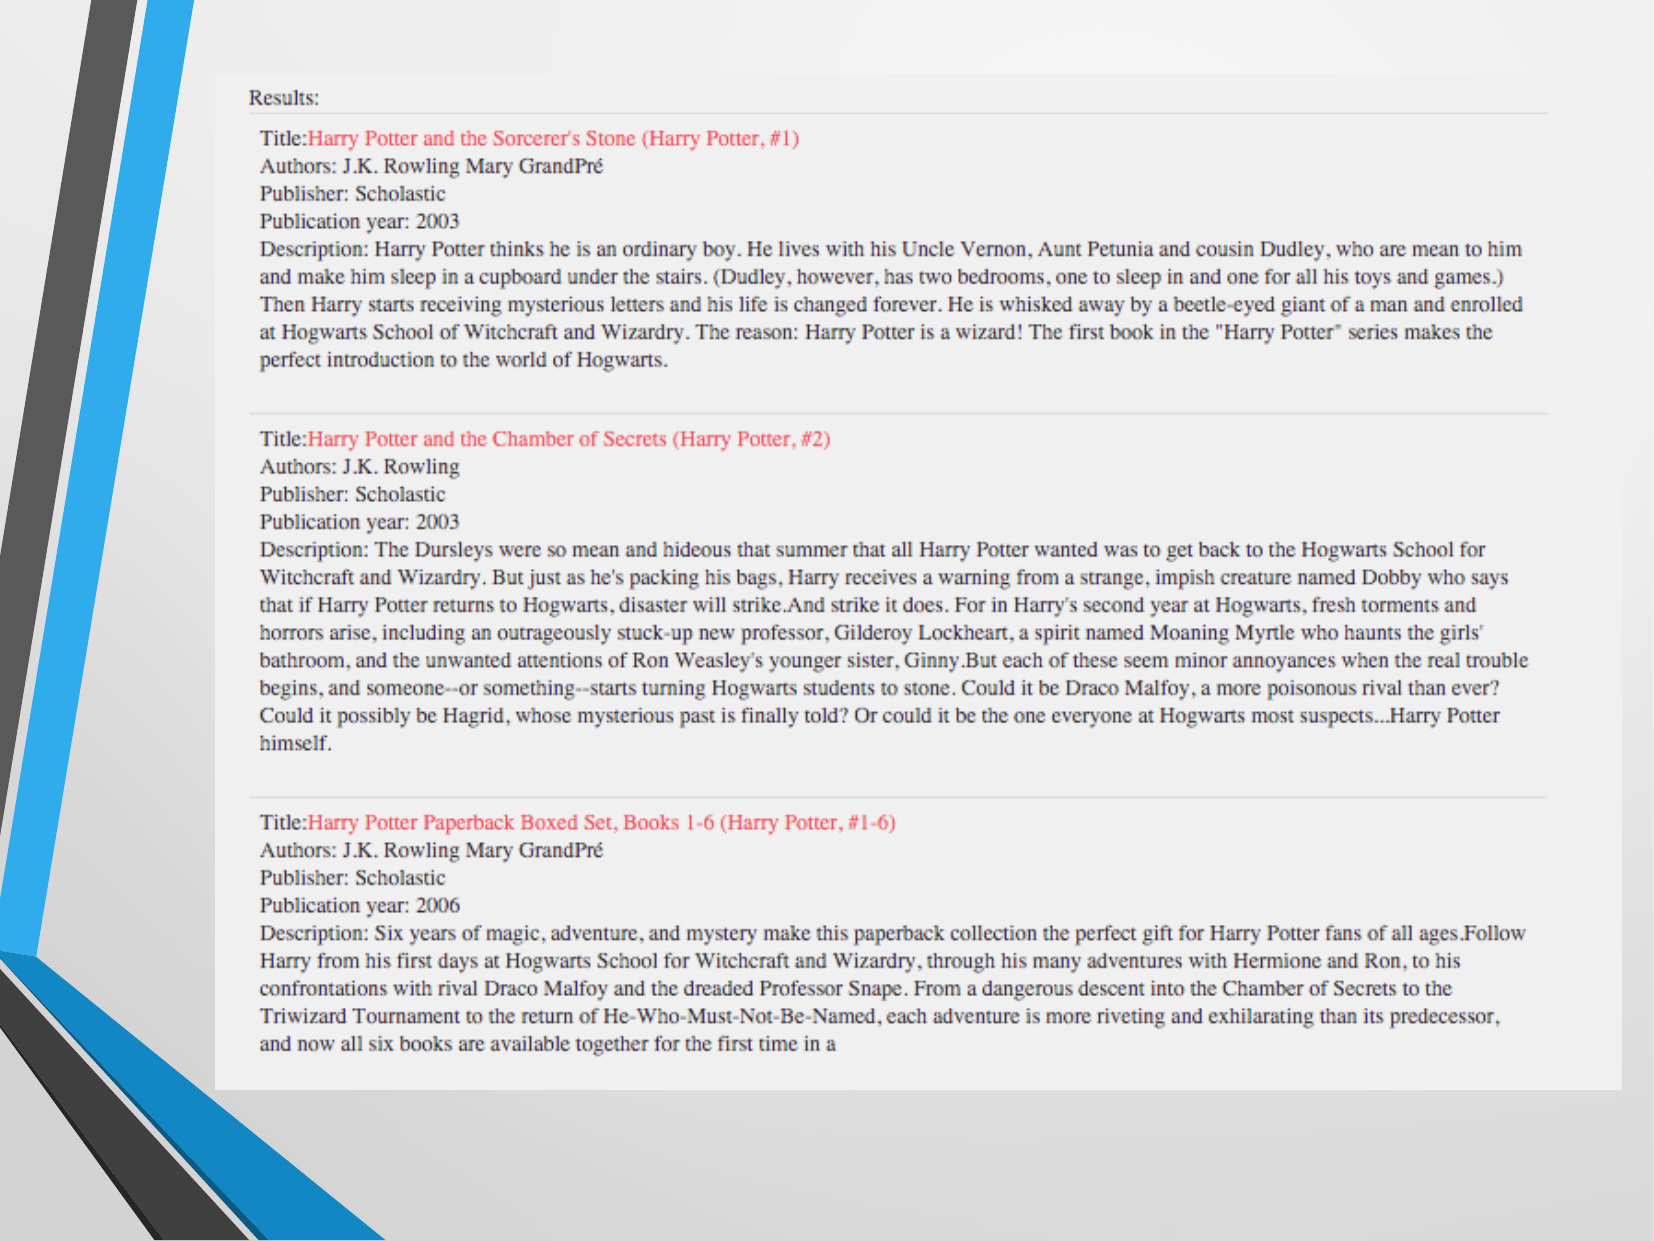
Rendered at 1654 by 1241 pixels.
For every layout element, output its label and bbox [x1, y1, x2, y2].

picture [215, 75, 1622, 1090]
